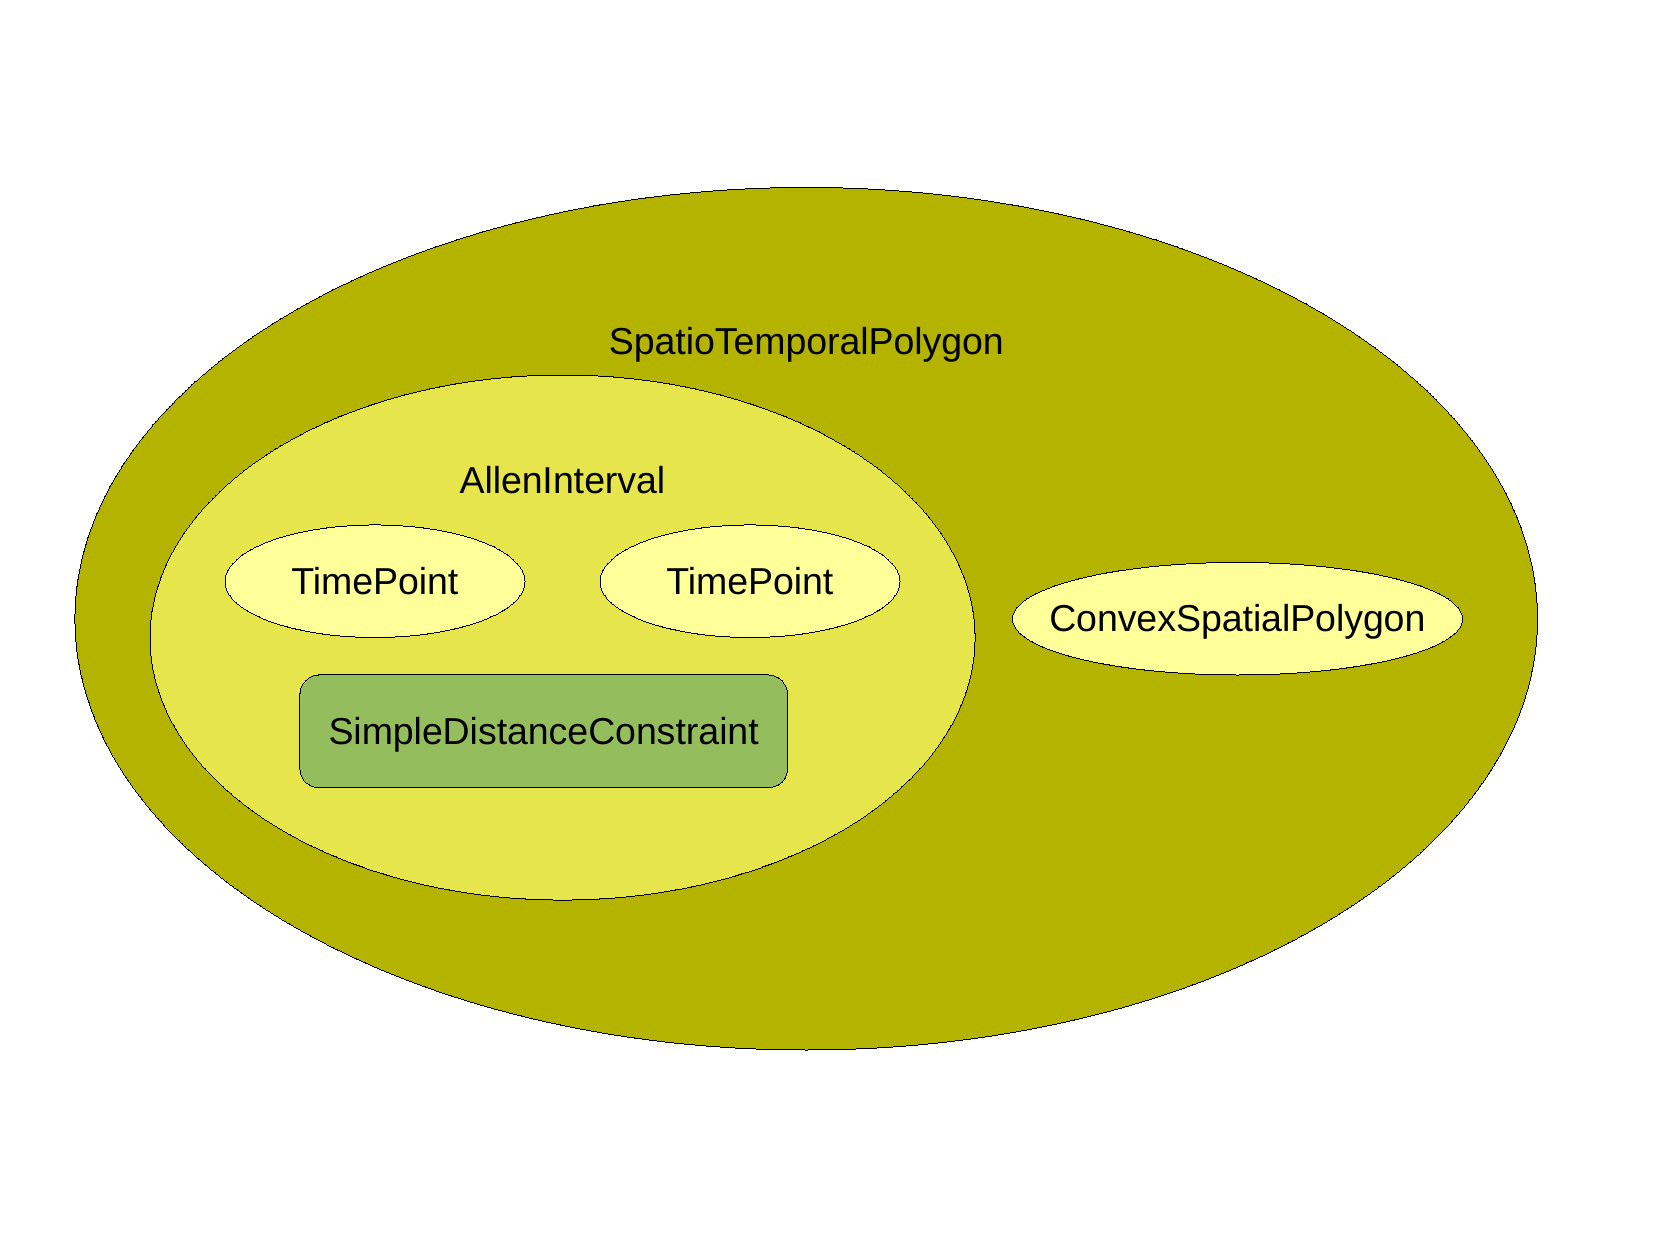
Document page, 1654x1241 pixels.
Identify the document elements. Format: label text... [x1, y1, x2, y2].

text_box SpatioTemporalPolygon [74, 187, 1538, 1051]
text_box ConvexSpatialPolygon [1012, 562, 1463, 676]
text_box AllenInterval [150, 375, 976, 901]
text_box SimpleDistanceConstraint [299, 674, 788, 788]
text_box TimePoint [225, 524, 526, 638]
text_box TimePoint [600, 524, 901, 638]
